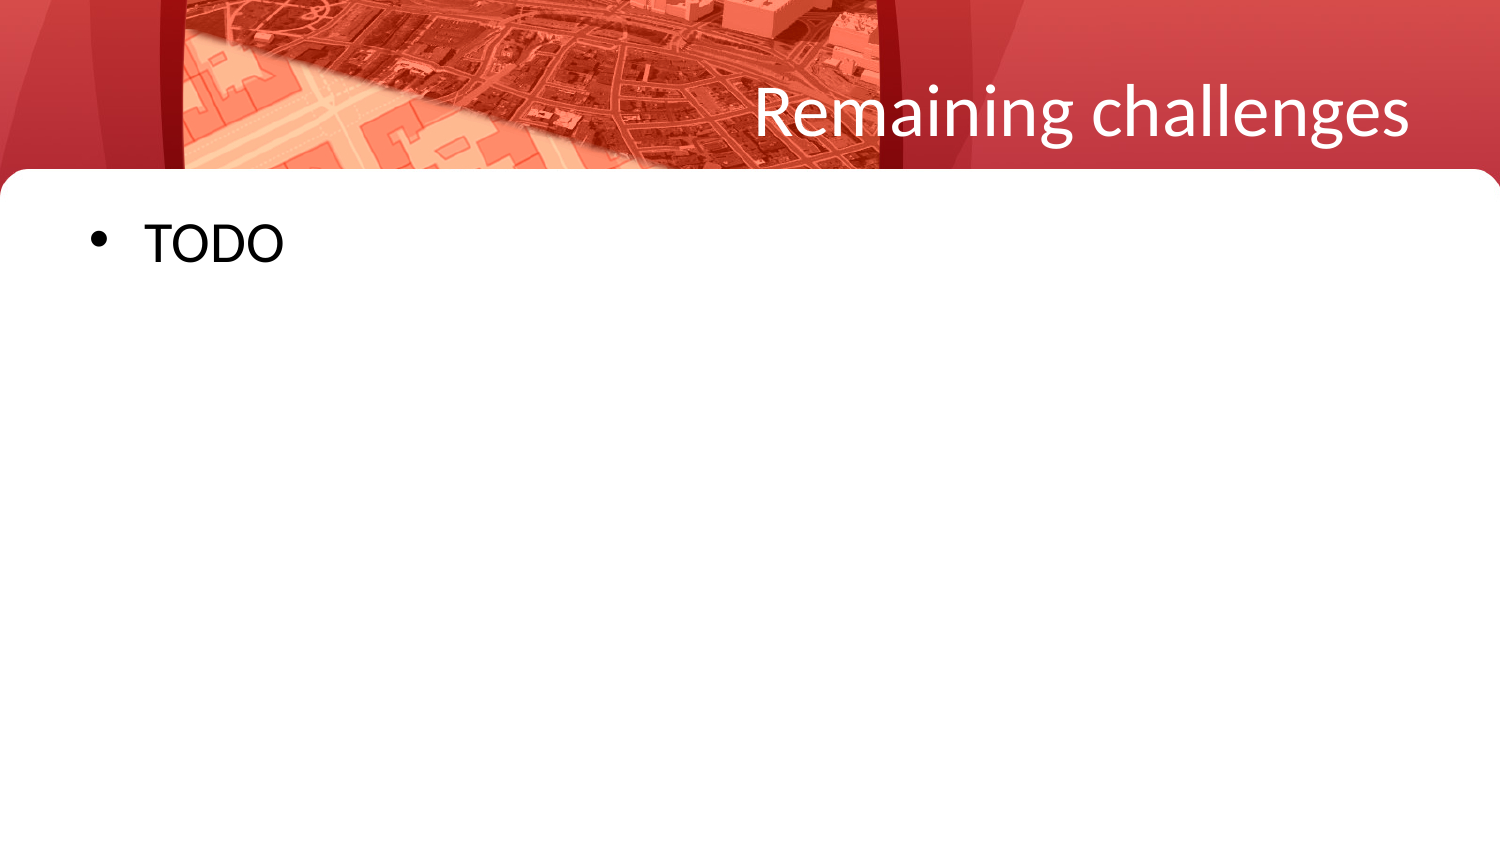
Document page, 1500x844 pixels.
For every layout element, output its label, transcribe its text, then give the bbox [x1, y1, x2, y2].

title Remaining challenges [73, 44, 1427, 170]
list TODO [73, 196, 1427, 798]
picture [0, 0, 1500, 844]
